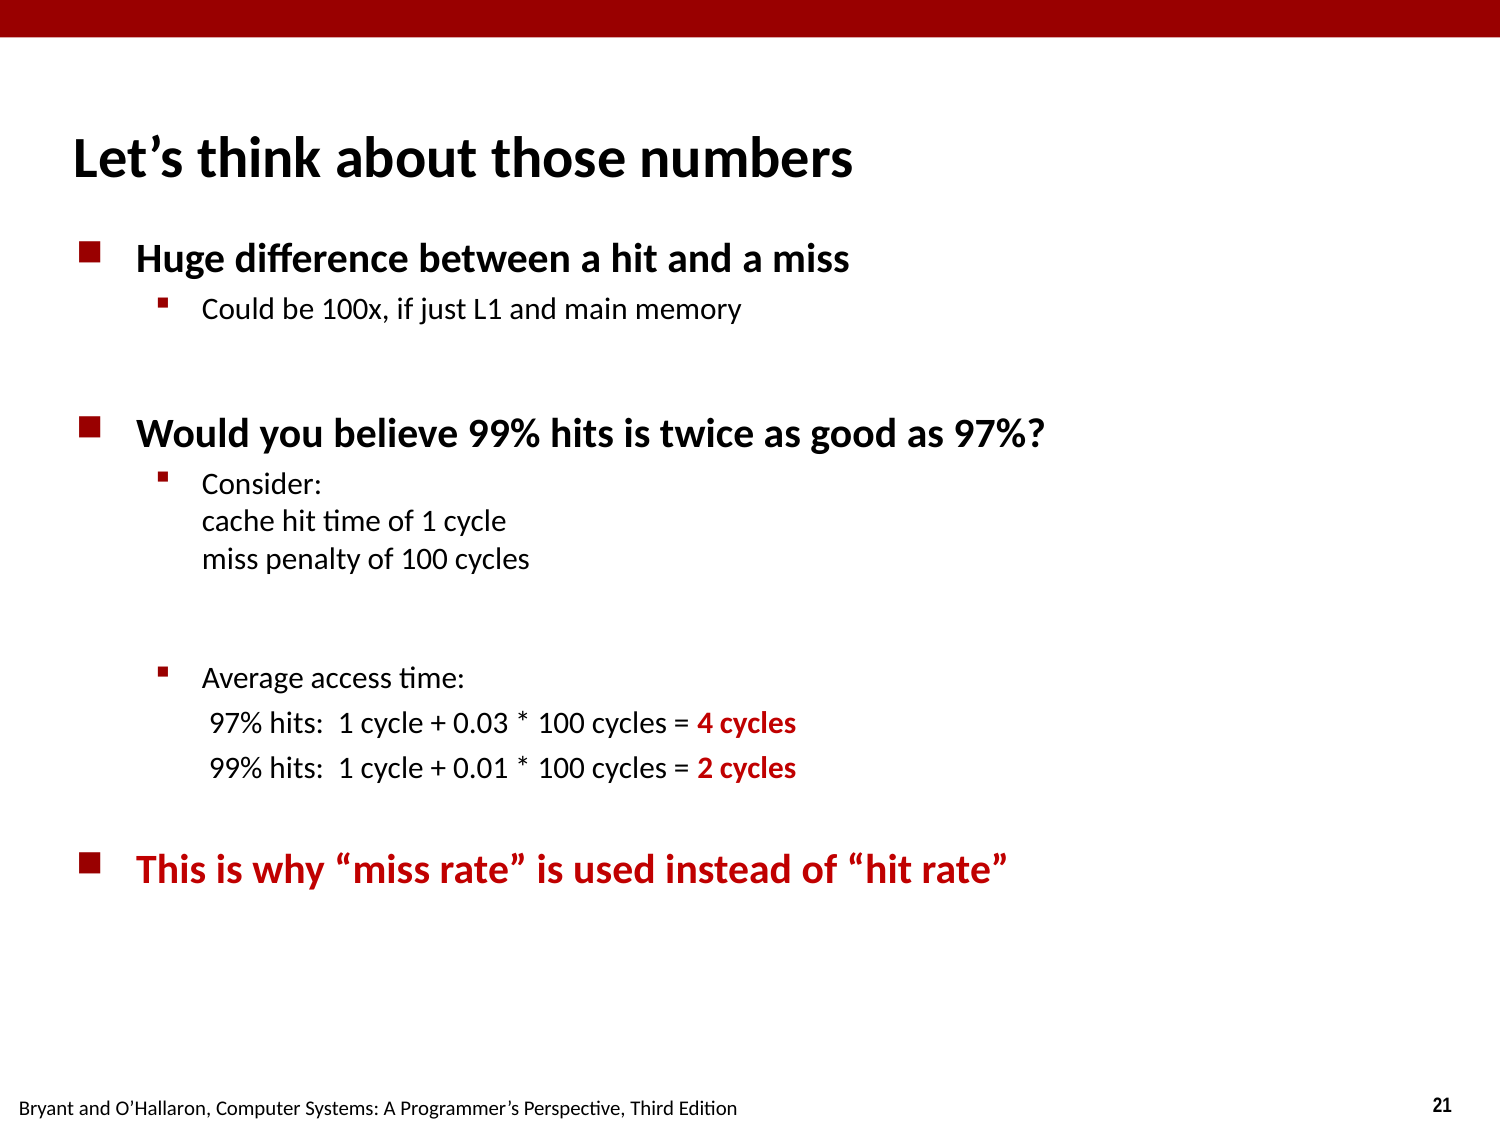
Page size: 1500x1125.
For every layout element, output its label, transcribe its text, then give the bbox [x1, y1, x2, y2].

title Let’s think about those numbers [58, 71, 1304, 197]
list Huge difference between a hit and a miss Could be 100x, if just L1 and main memory Would you believe 99% hits is twice as good as 97%? Consider: cache hit time of 1 cycle miss penalty of 100 cycles Average access time: 97% hits: 1 cycle + 0.03 * 100 cycles = 4 cycles 99% hits: 1 cycle + 0.01 * 100 cycles = 2 cycles This is why “miss rate” is used instead of “hit rate” [65, 223, 1361, 1040]
